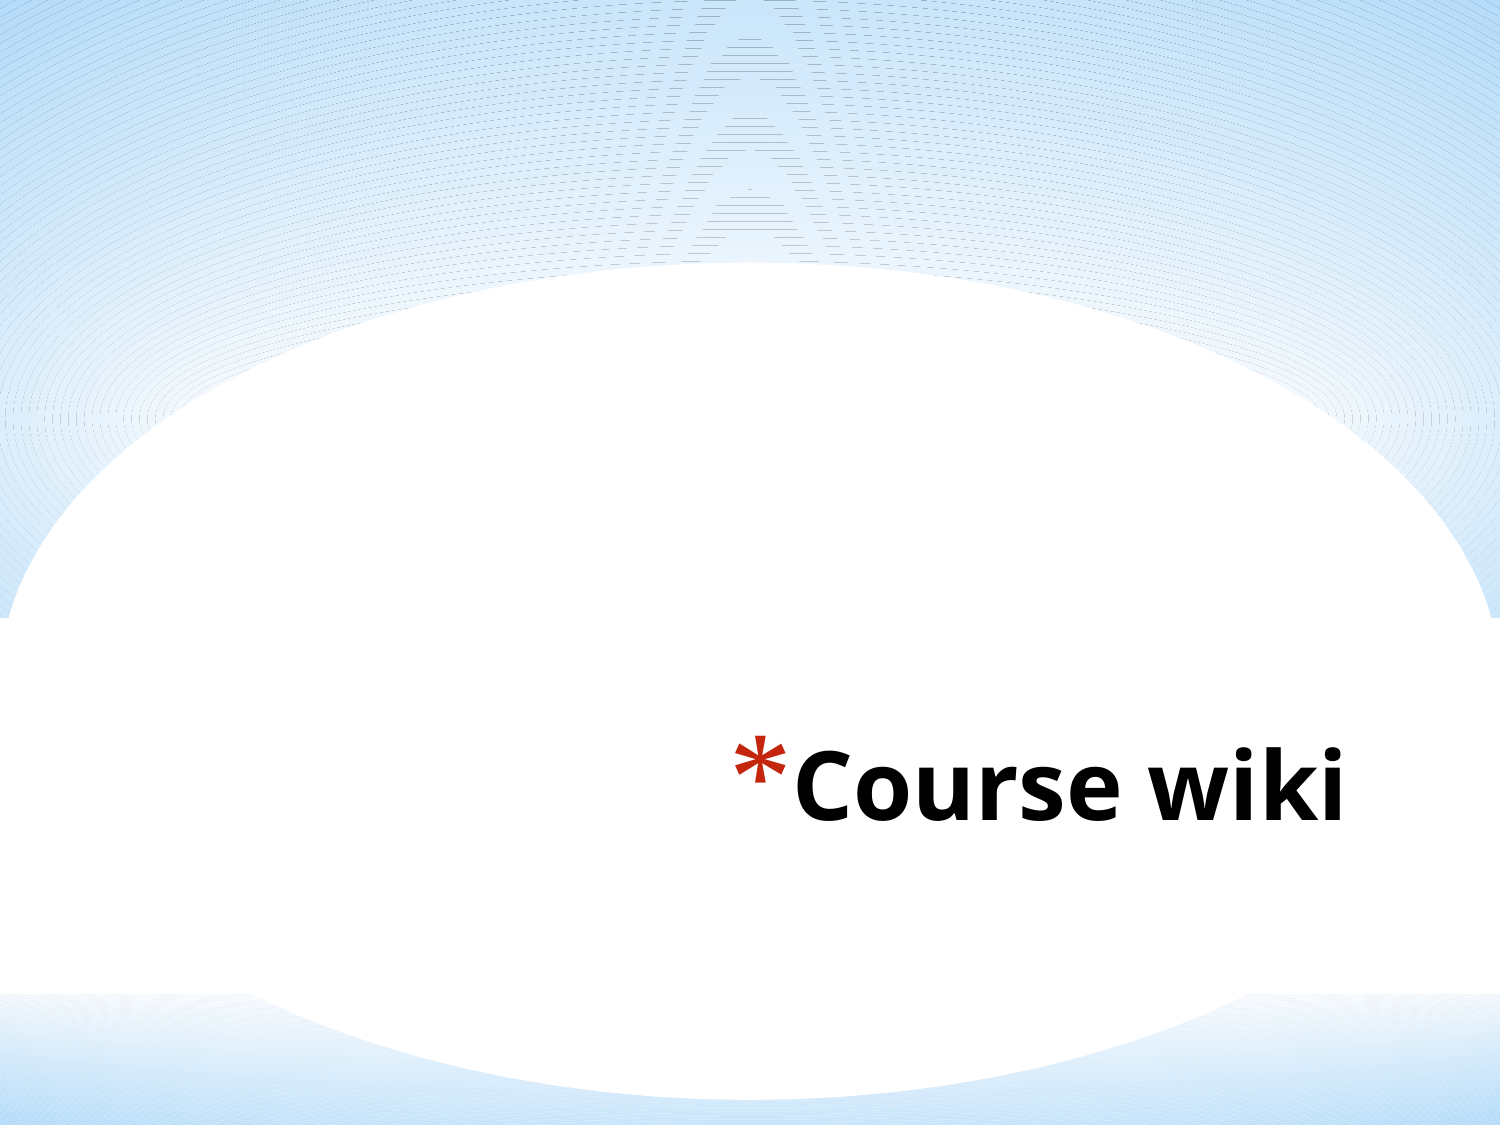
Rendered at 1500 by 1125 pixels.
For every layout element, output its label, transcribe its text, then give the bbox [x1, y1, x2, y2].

title Course wiki [135, 717, 1363, 905]
